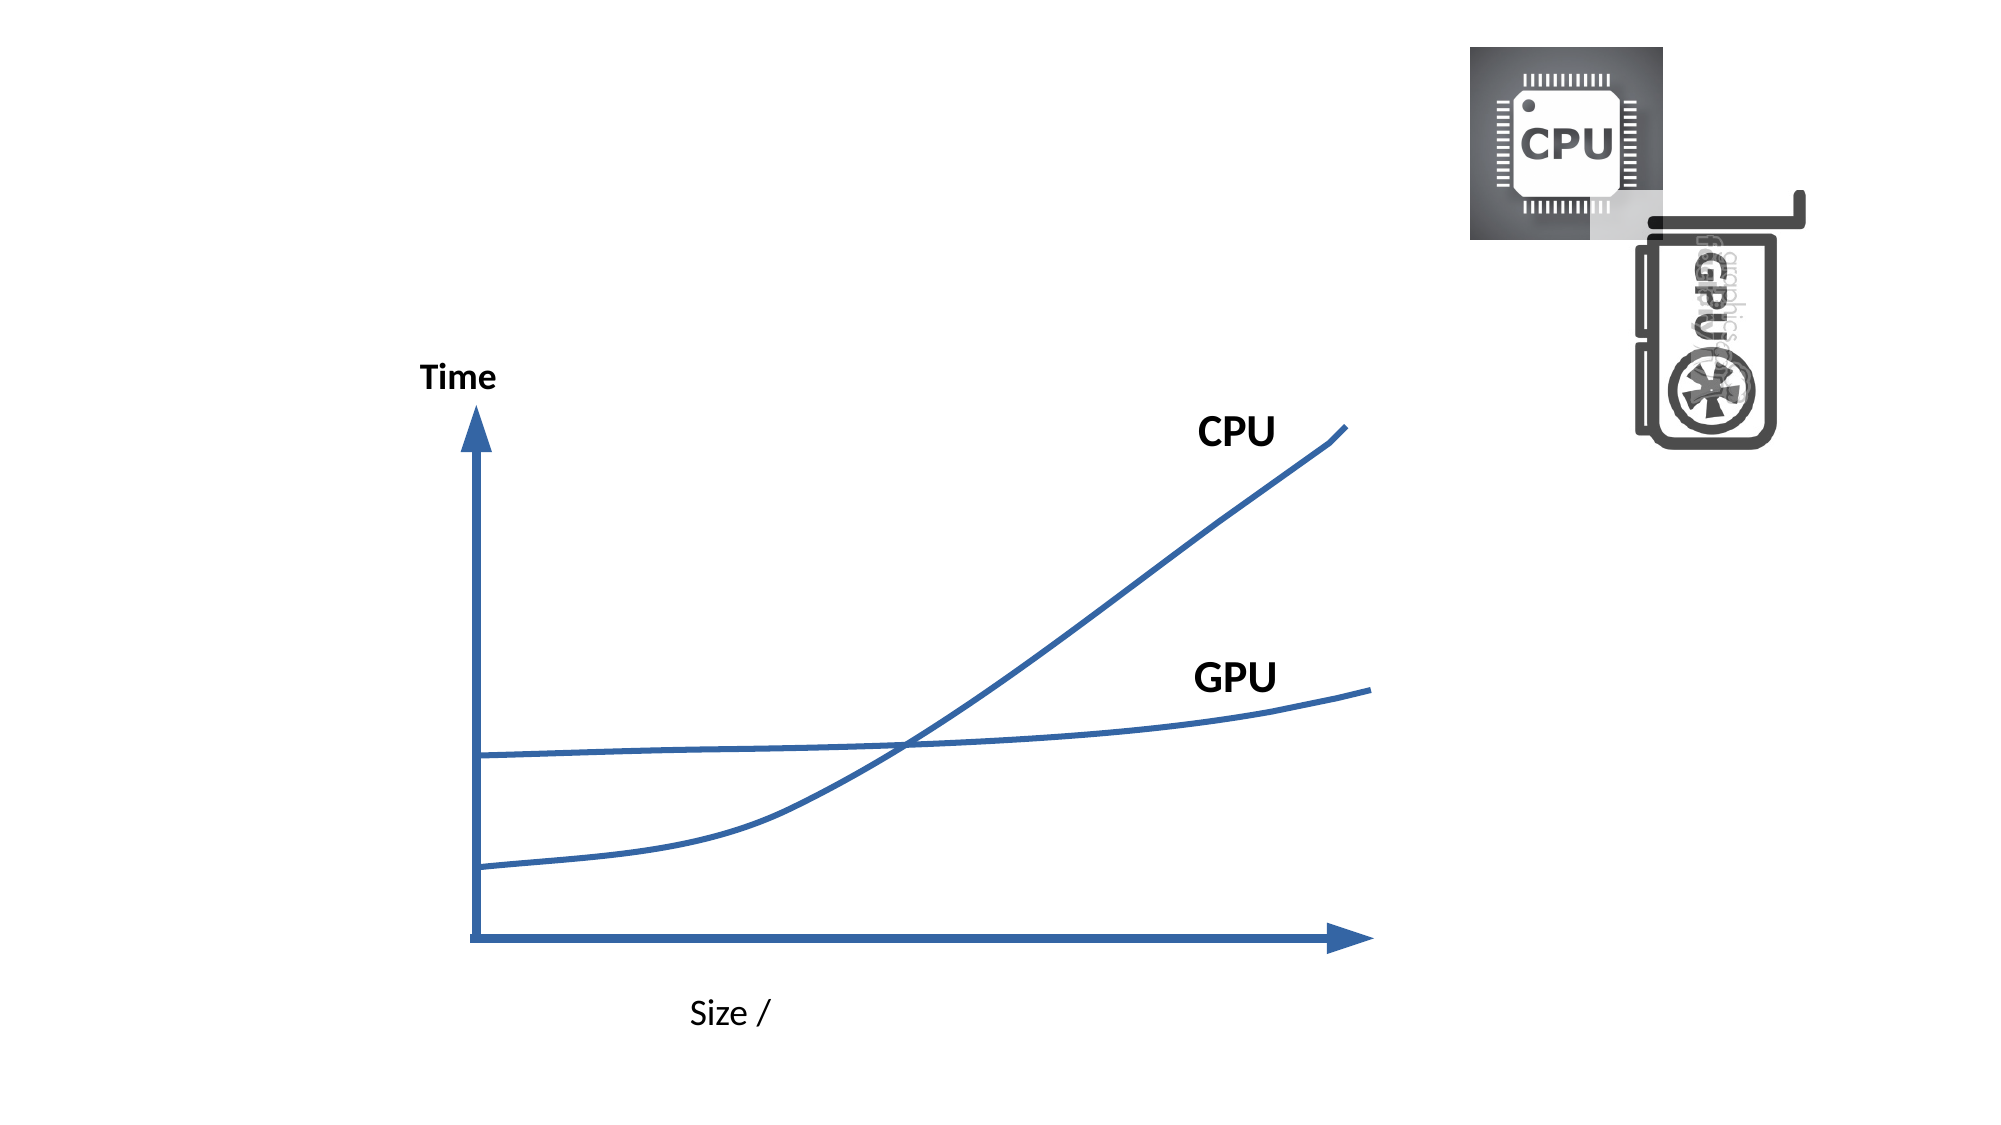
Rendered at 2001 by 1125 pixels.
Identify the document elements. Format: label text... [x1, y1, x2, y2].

picture [1470, 47, 1850, 451]
text_box GPU [1179, 639, 1347, 710]
text_box CPU [1183, 393, 1347, 463]
text_box Time [405, 344, 616, 405]
text_box Size / [675, 990, 1249, 1049]
